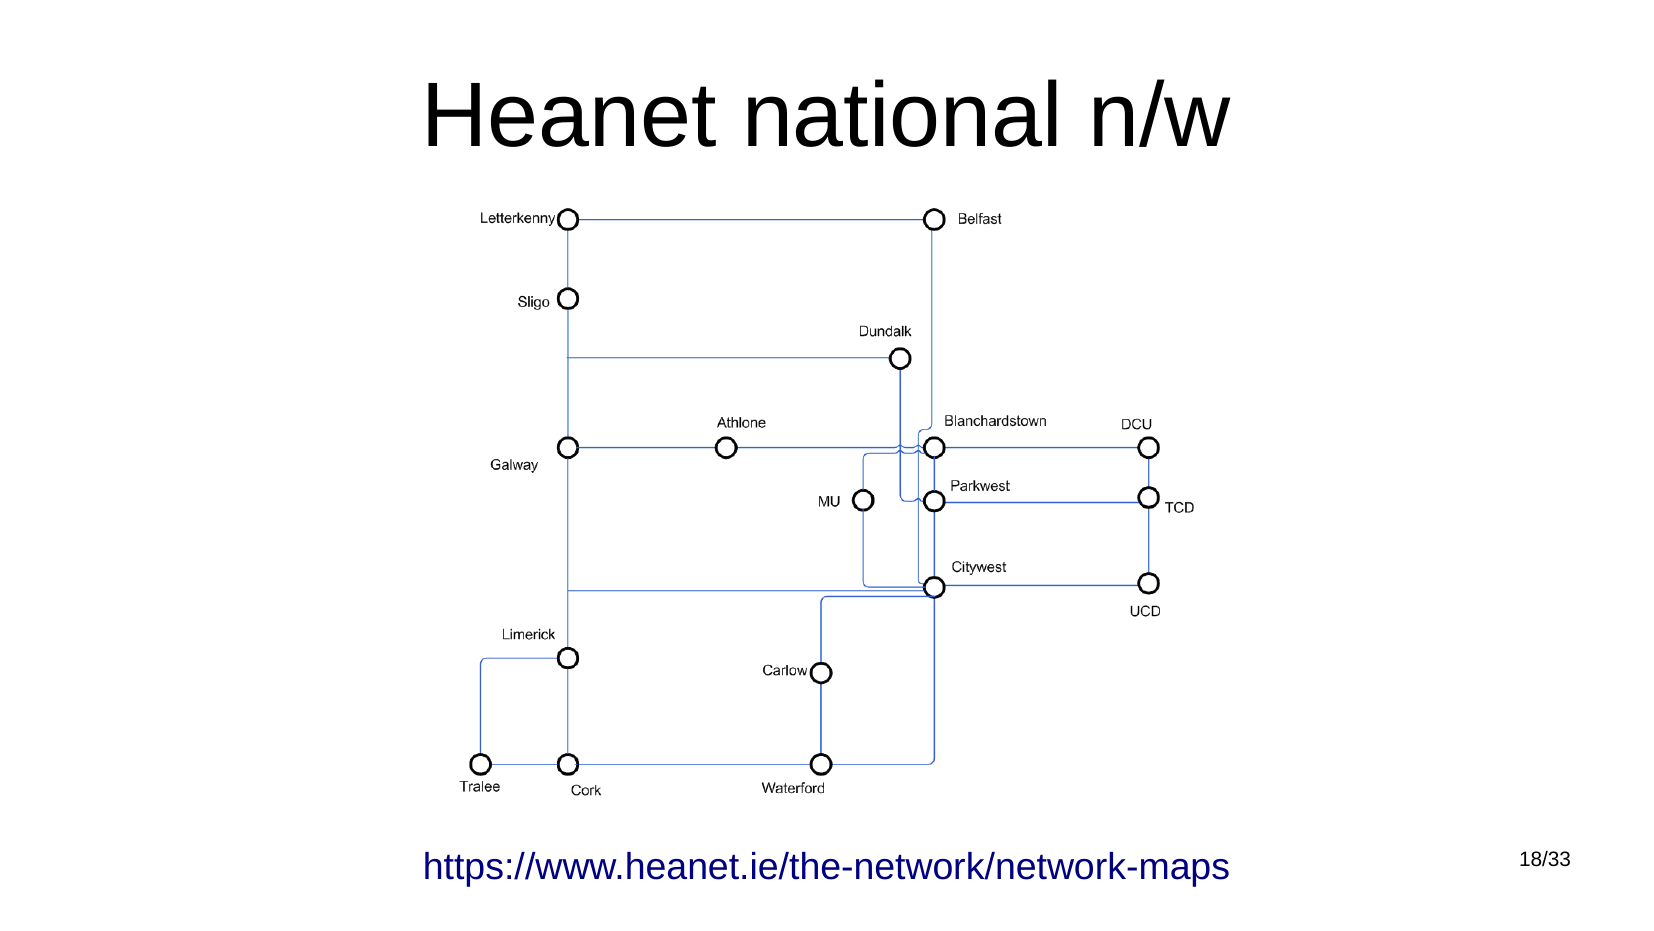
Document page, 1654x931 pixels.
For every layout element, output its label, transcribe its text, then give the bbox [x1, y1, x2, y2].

text_box https://www.heanet.ie/the-network/network-maps [408, 838, 1246, 896]
picture [459, 207, 1194, 799]
title Heanet national n/w [82, 37, 1571, 193]
